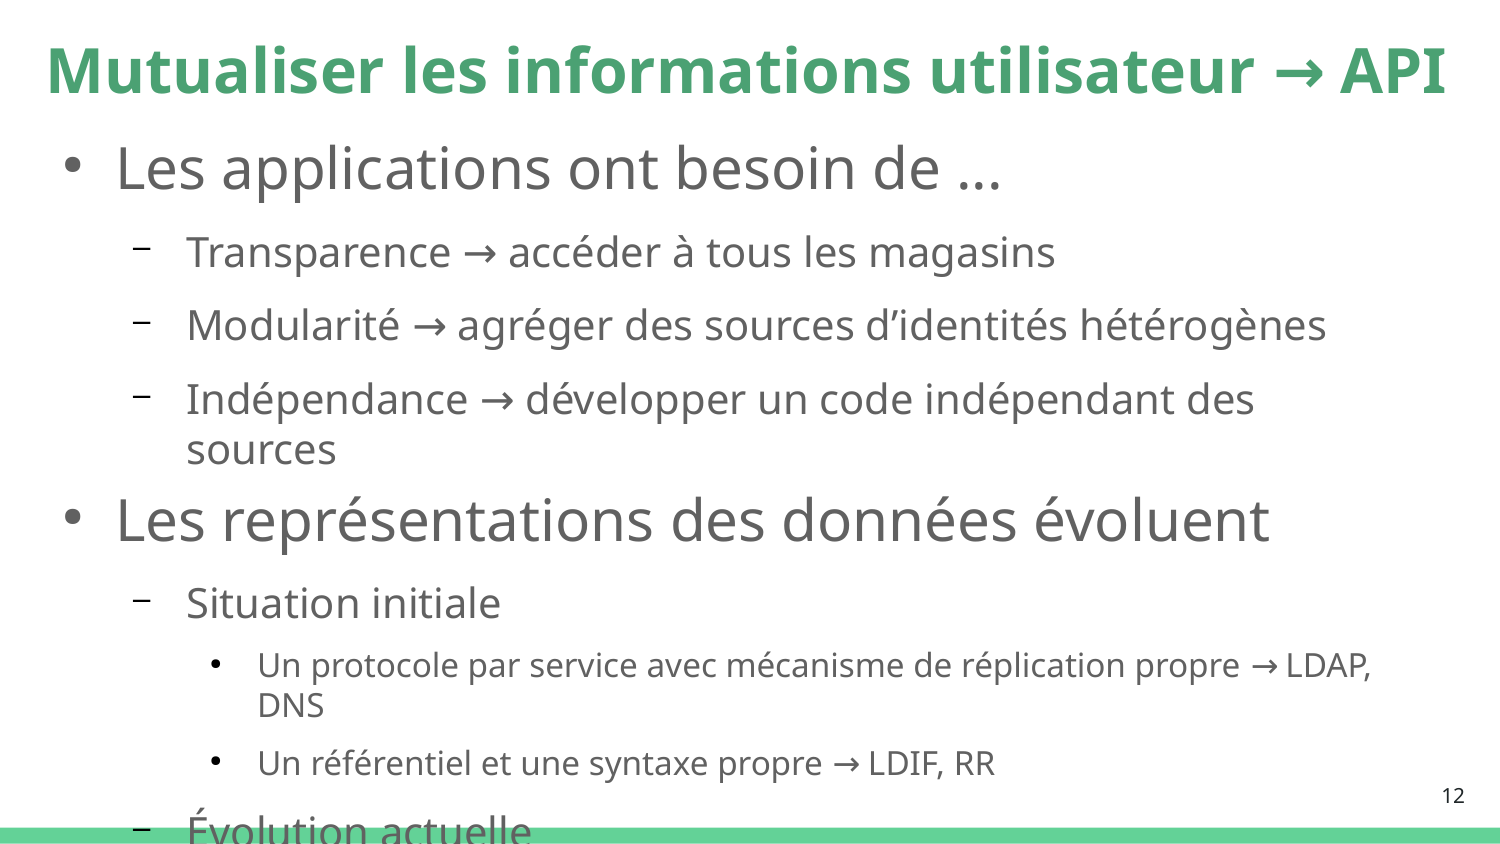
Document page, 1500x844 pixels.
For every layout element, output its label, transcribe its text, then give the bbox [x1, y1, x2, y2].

list Les applications ont besoin de ... Transparence → accéder à tous les magasins Modularité → agréger des sources d’identités hétérogènes Indépendance → développer un code indépendant des sources Les représentations des données évoluent Situation initiale Un protocole par service avec mécanisme de réplication propre → LDAP, DNS Un référentiel et une syntaxe propre → LDIF, RR Évolution actuelle Couples clé-valeur → YAML [29, 106, 1430, 839]
slide_number <numéro> [1430, 764, 1480, 830]
title Mutualiser les informations utilisateur → API [30, 4, 1495, 99]
